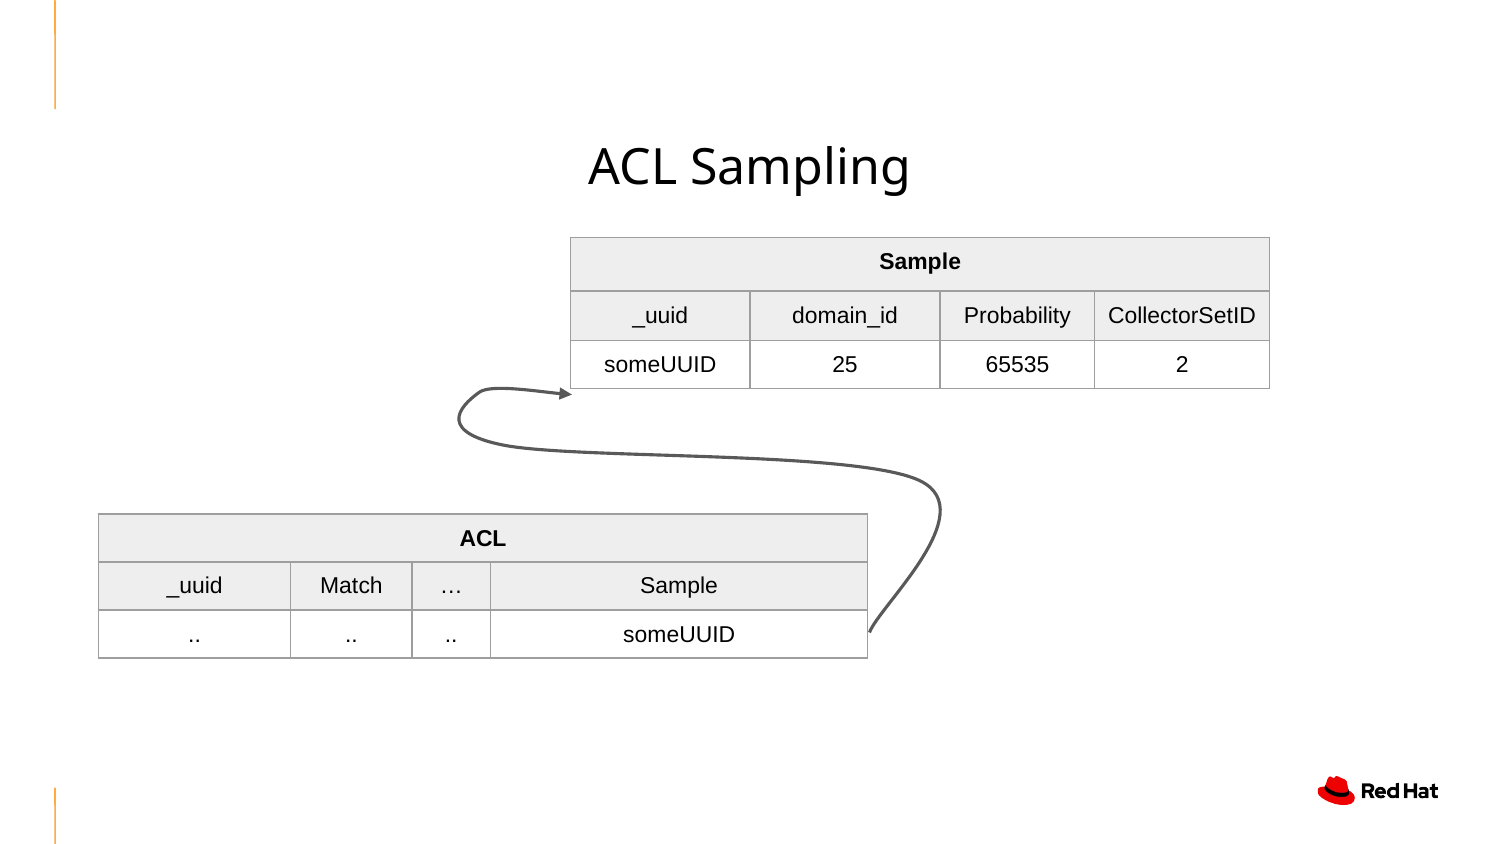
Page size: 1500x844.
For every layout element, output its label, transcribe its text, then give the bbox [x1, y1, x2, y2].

title ACL Sampling [215, 116, 1285, 186]
table_cell 65535 [941, 341, 1094, 388]
table_header Sample [571, 238, 1269, 290]
table_cell Probability [941, 292, 1094, 340]
table_cell .. [291, 611, 411, 657]
table_cell _uuid [571, 292, 749, 340]
table_cell … [413, 563, 490, 609]
table_header ACL [99, 515, 867, 561]
table_cell Sample [491, 563, 867, 609]
table_cell 2 [1095, 341, 1269, 388]
picture [1317, 776, 1438, 805]
table_cell 25 [751, 341, 939, 388]
table_cell someUUID [571, 341, 749, 388]
table_cell _uuid [99, 563, 290, 609]
table_cell .. [99, 611, 290, 657]
table_cell .. [413, 611, 490, 657]
table_cell domain_id [751, 292, 939, 340]
table_cell someUUID [491, 611, 867, 657]
table_cell Match [291, 563, 411, 609]
table_cell CollectorSetID [1095, 292, 1269, 340]
